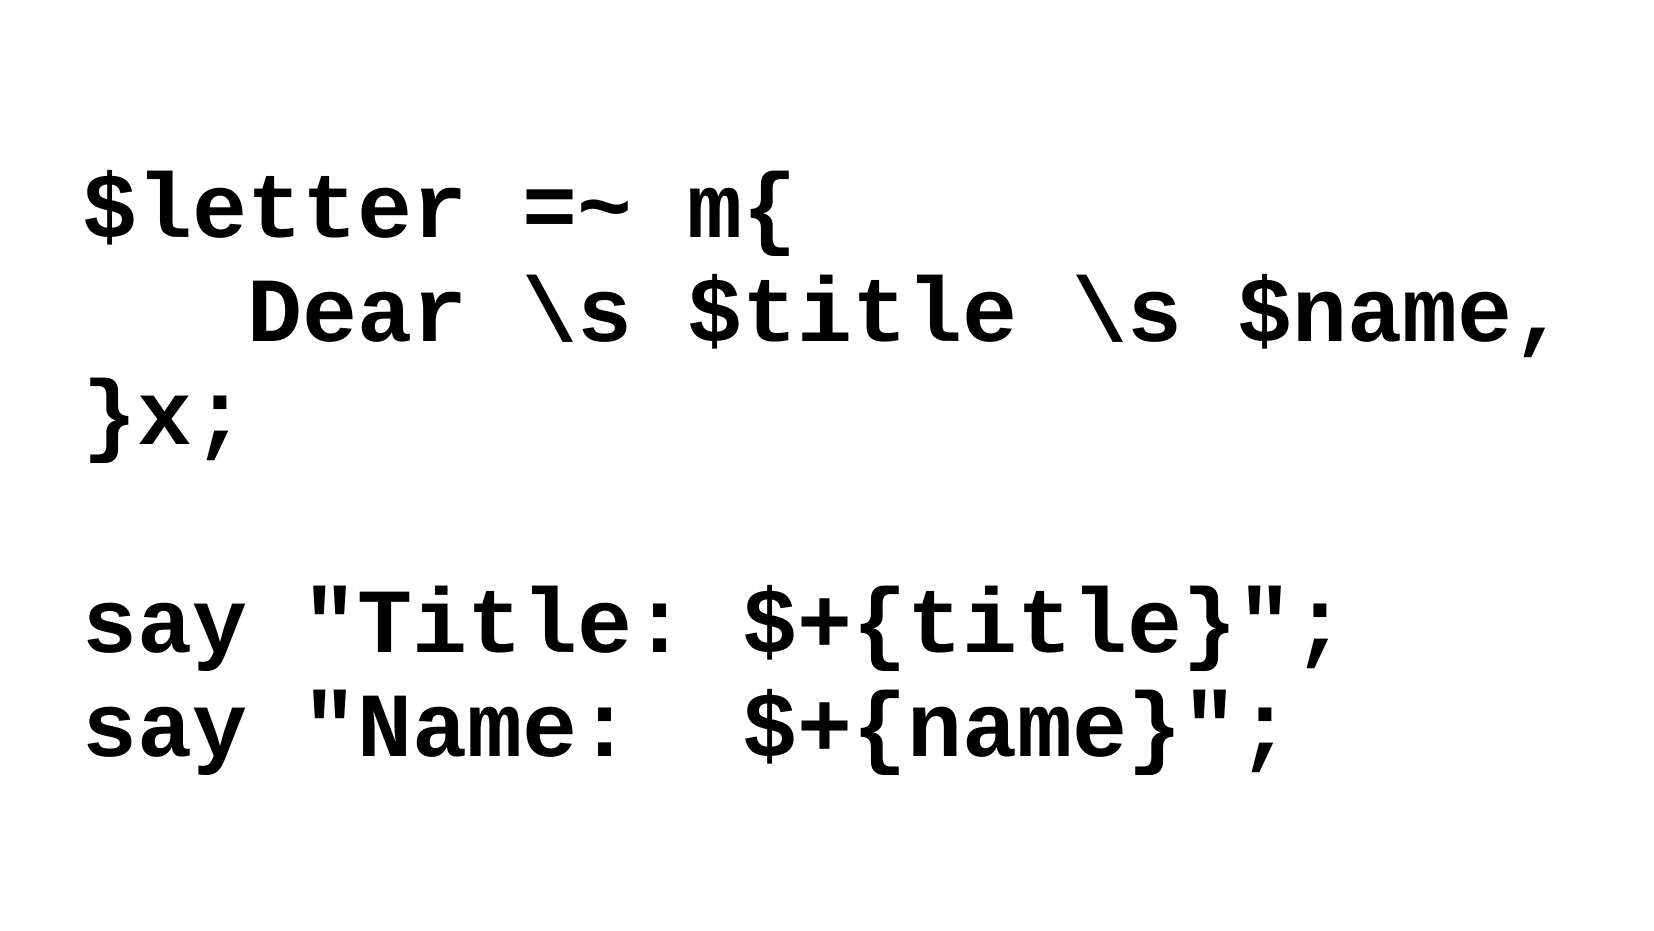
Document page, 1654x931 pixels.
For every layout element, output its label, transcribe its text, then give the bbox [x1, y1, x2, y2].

title $letter =~ m{ Dear \s $title \s $name, }x; say "Title: $+{title}"; say "Name: $+{name}"; [82, 37, 1571, 908]
